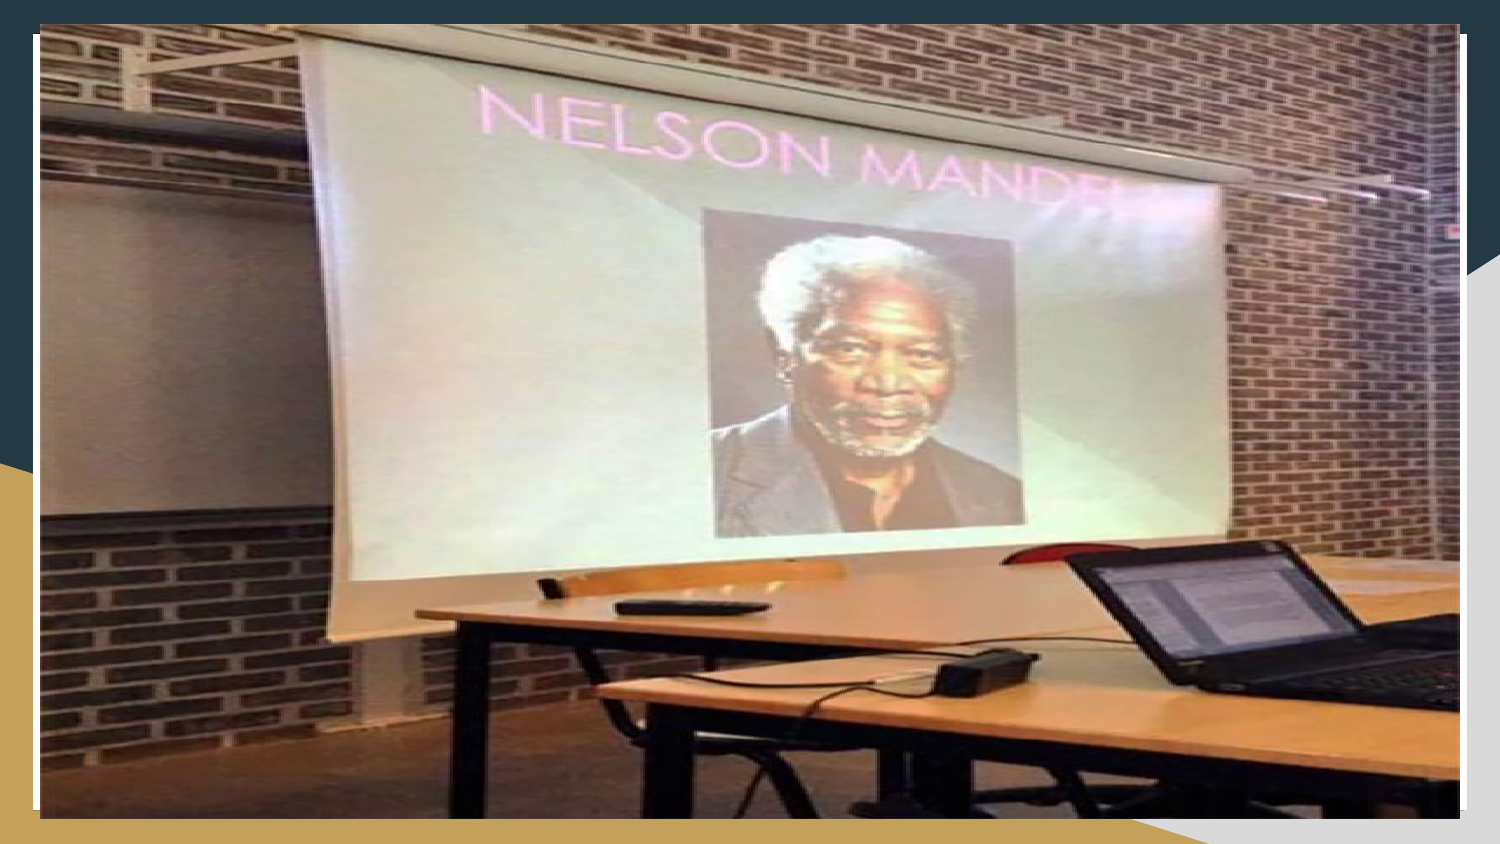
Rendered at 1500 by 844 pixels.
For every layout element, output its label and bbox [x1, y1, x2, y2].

picture [40, 24, 1460, 819]
